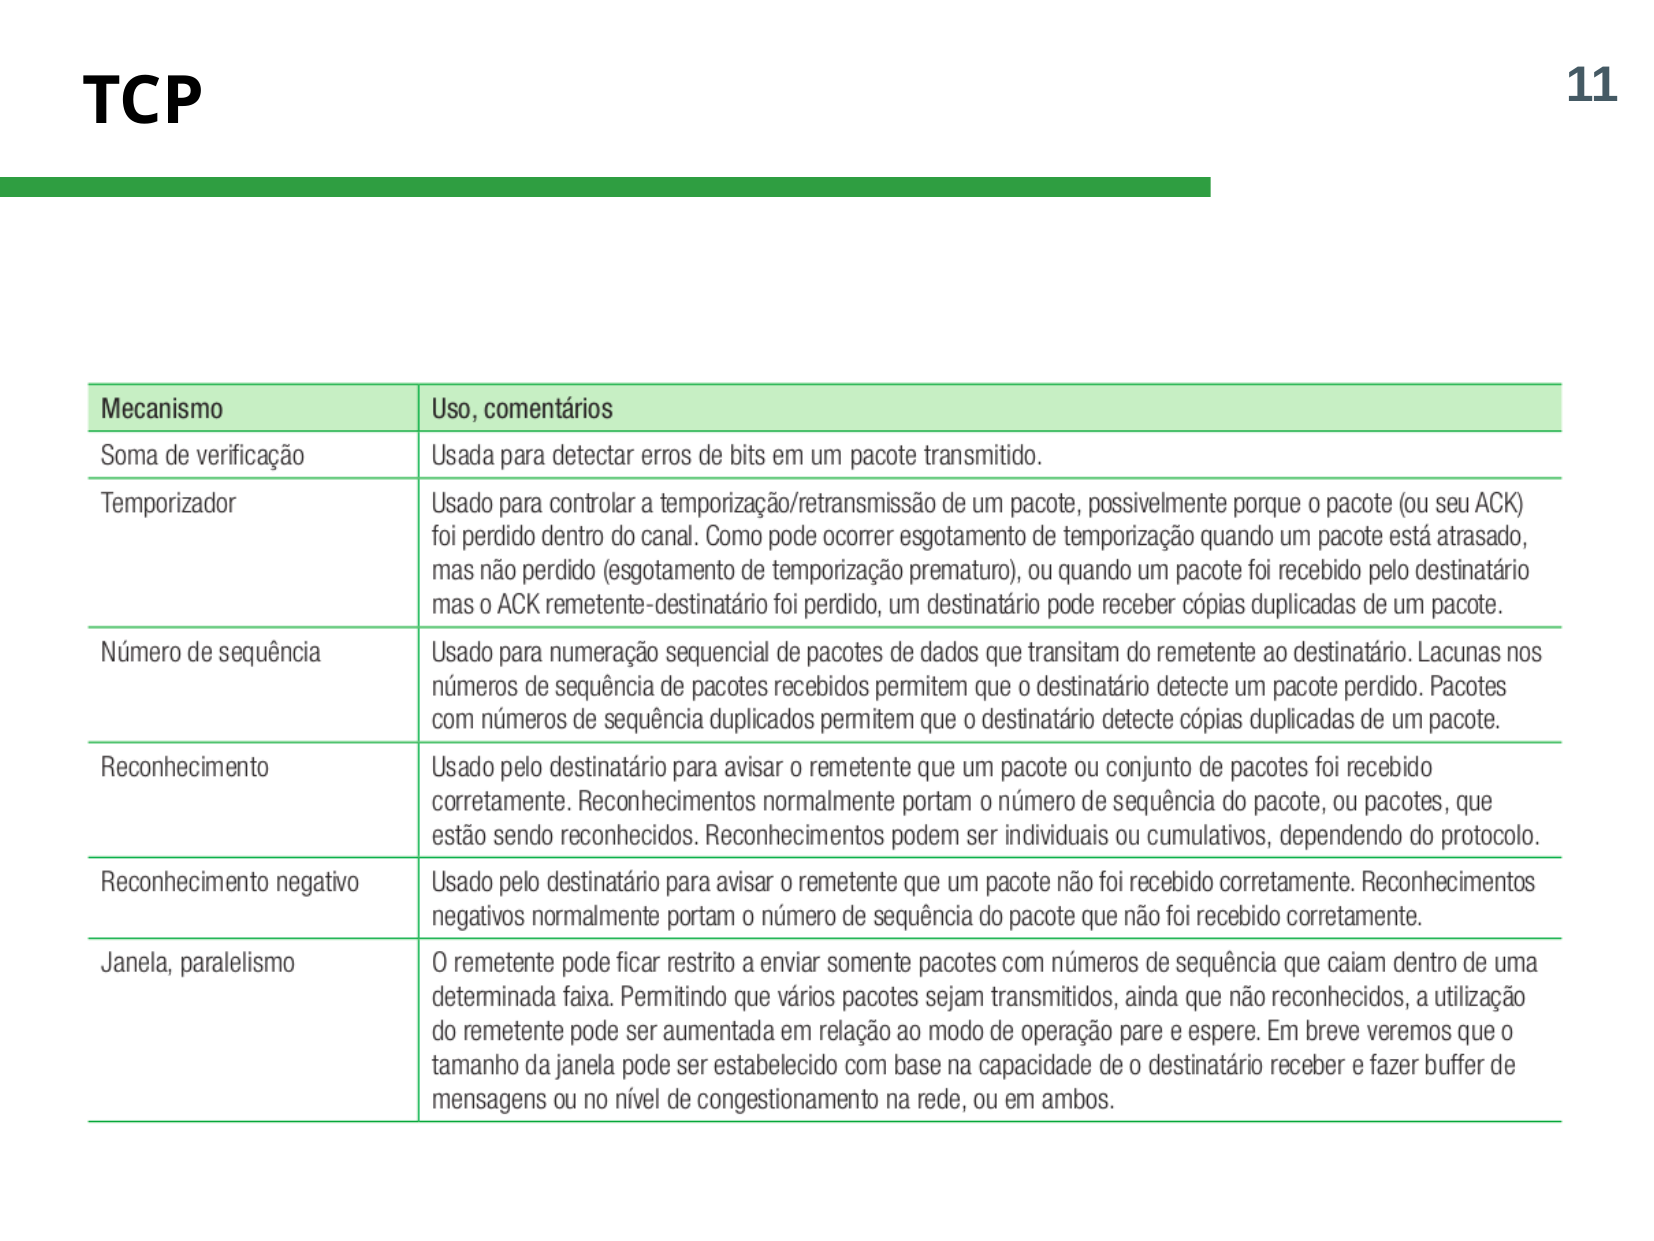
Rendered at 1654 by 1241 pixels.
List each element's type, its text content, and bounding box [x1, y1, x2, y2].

picture [82, 369, 1571, 1136]
title TCP [82, 0, 1152, 202]
